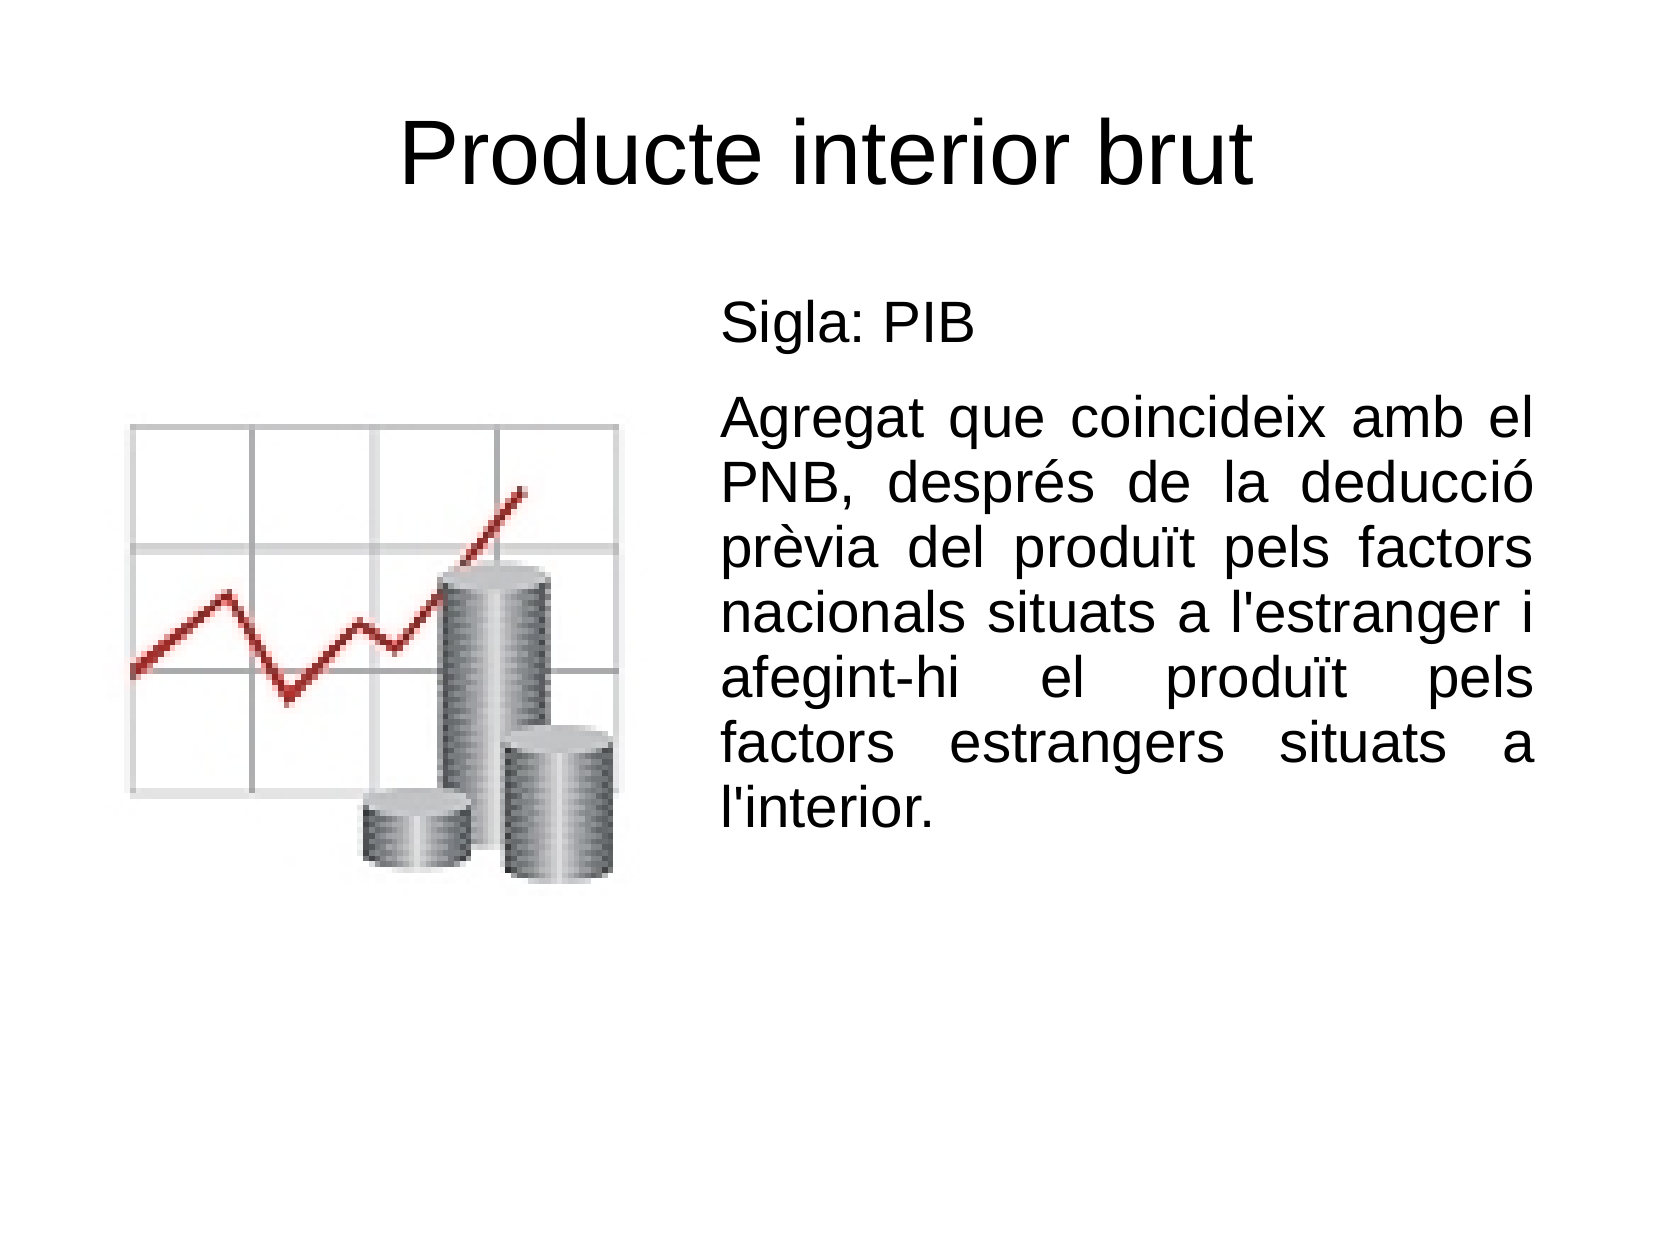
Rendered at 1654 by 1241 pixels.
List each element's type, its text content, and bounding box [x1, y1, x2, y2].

picture [11, 413, 649, 896]
title Producte interior brut [82, 49, 1571, 257]
list Sigla: PIB Agregat que coincideix amb el PNB, després de la deducció prèvia del produït pels factors nacionals situats a l'estranger i afegint-hi el produït pels factors estrangers situats a l'interior. [649, 290, 1536, 1094]
